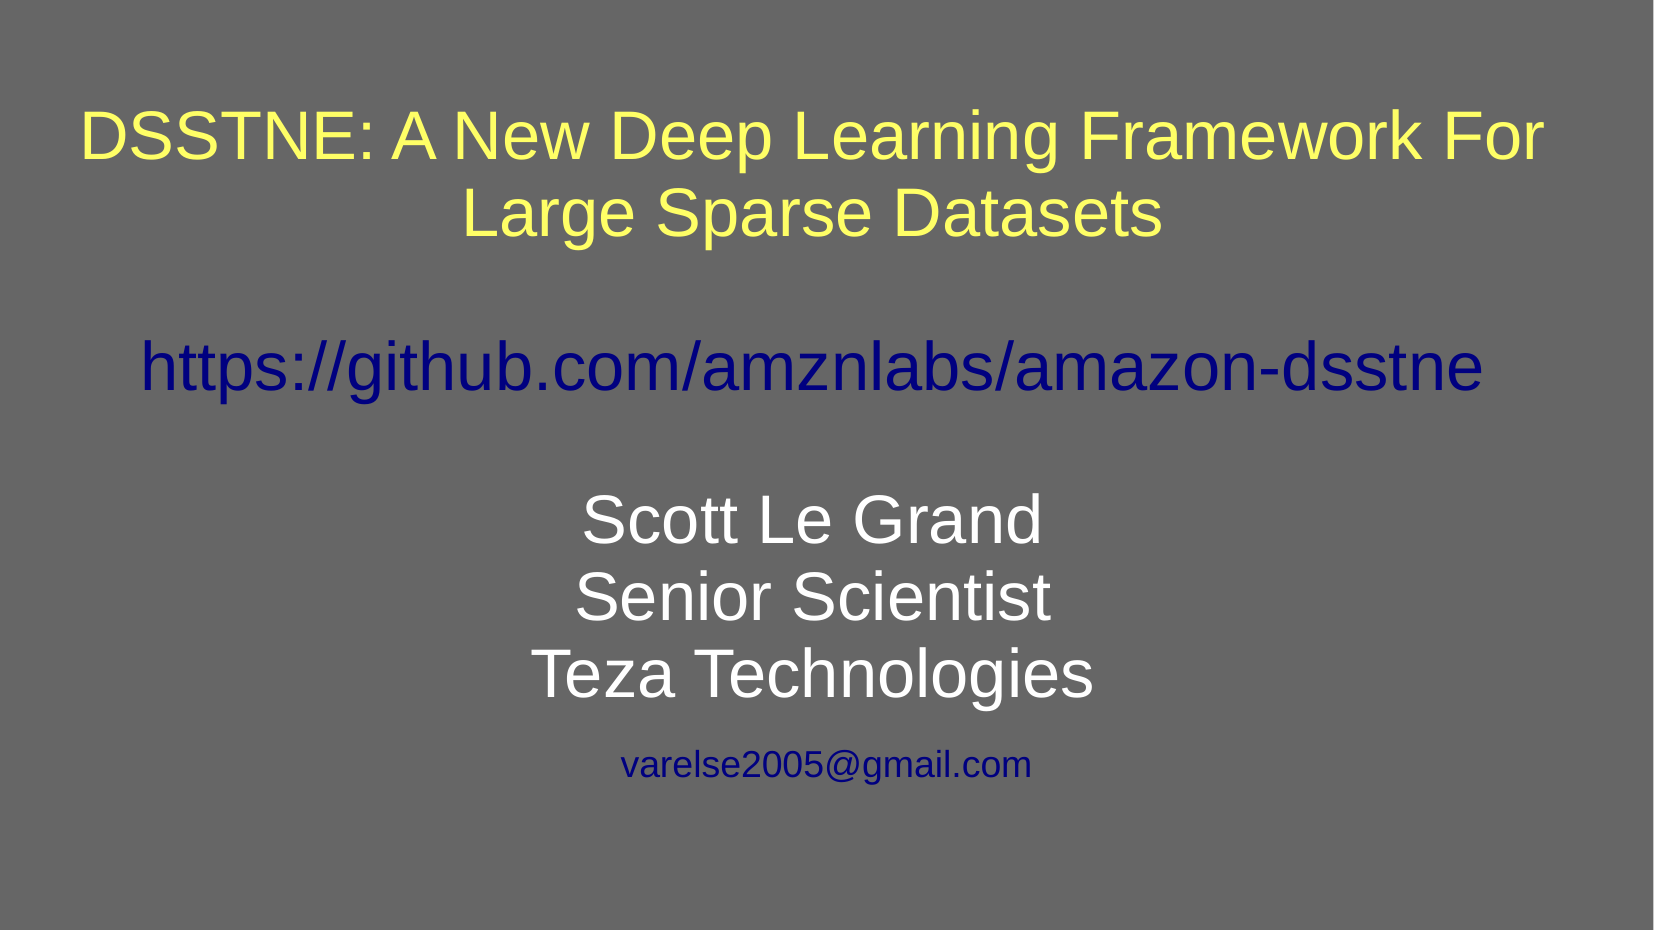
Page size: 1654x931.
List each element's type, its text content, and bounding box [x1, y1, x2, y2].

text_box varelse2005@gmail.com [605, 694, 1048, 836]
title DSSTNE: A New Deep Learning Framework For Large Sparse Datasets https://github.com/amznlabs/amazon-dsstne Scott Le Grand Senior Scientist Teza Technologies [68, 96, 1557, 713]
